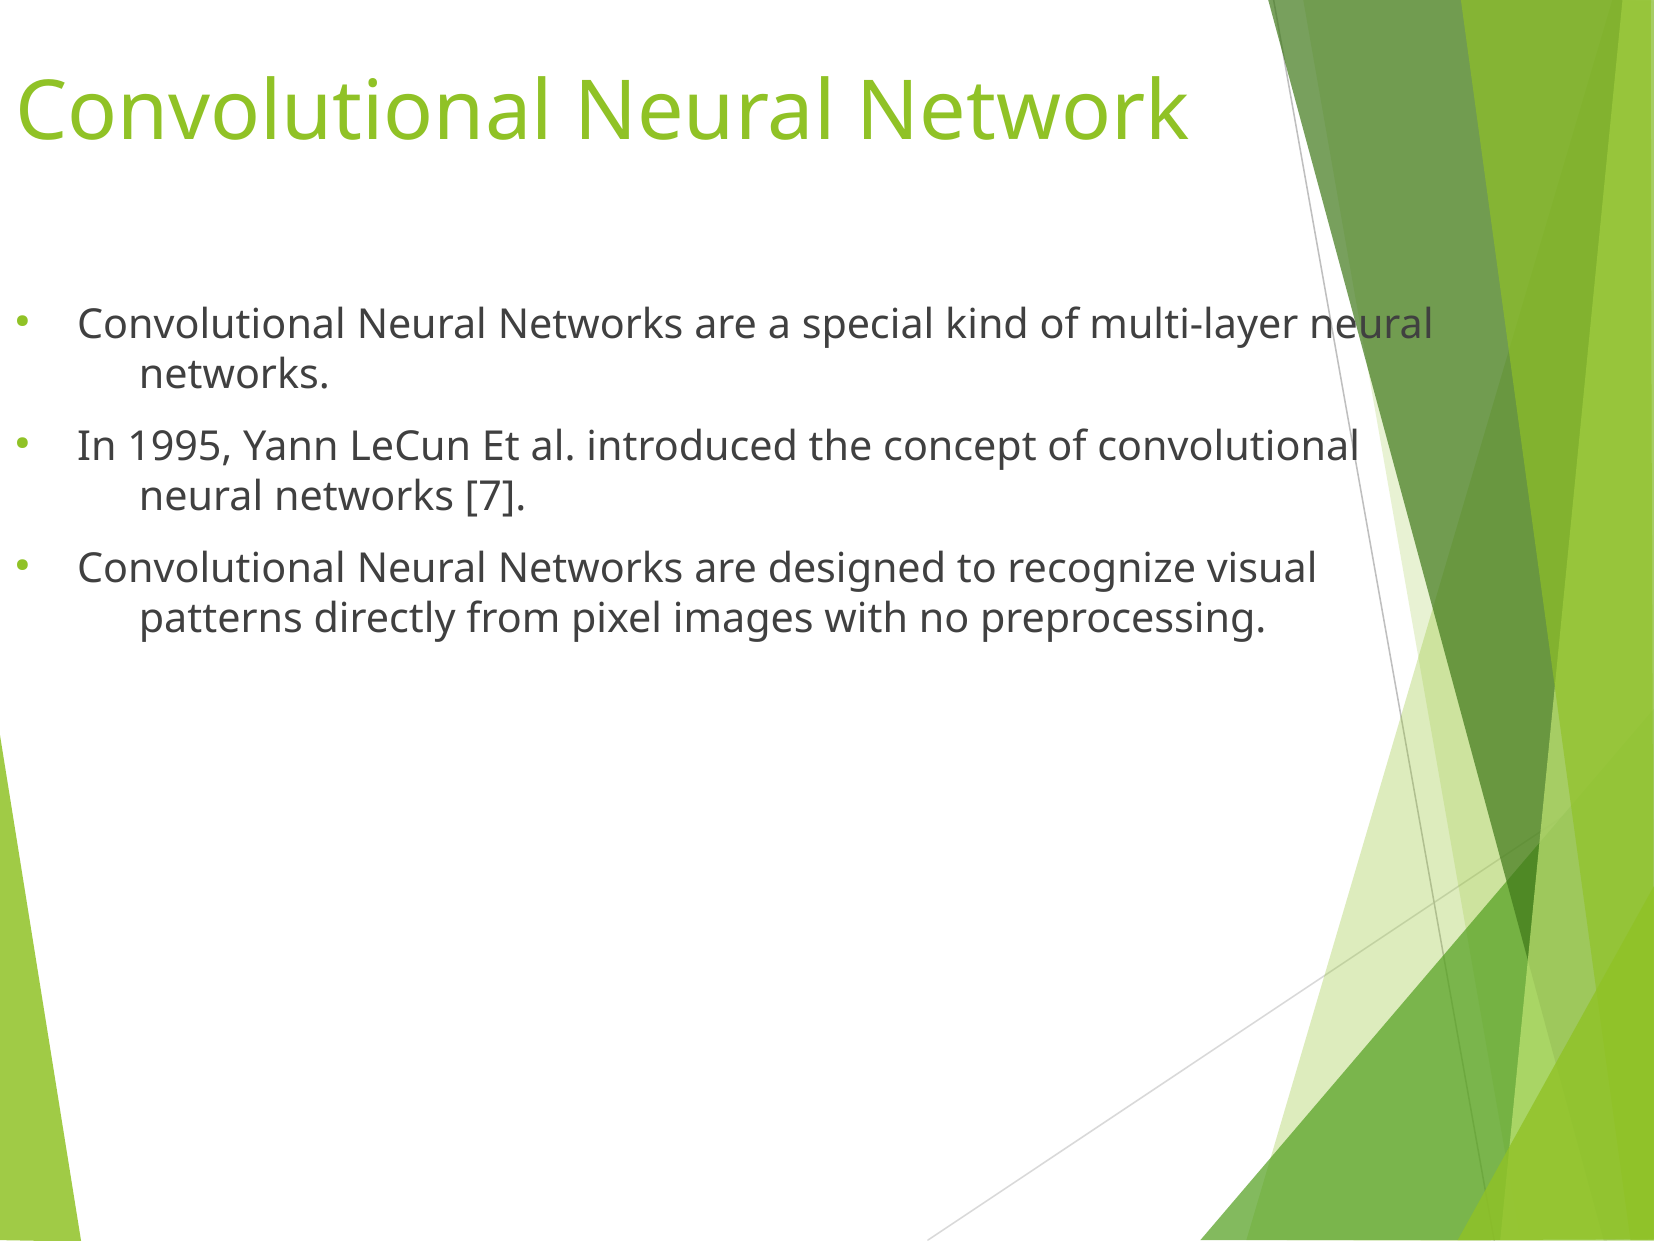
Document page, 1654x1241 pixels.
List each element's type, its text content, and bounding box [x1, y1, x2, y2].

list Convolutional Neural Networks are a special kind of multi-layer neural networks. In 1995, Yann LeCun Et al. introduced the concept of convolutional neural networks [7]. Convolutional Neural Networks are designed to recognize visual patterns directly from pixel images with no preprocessing. [0, 290, 1489, 1109]
title Convolutional Neural Network [0, 49, 1489, 257]
